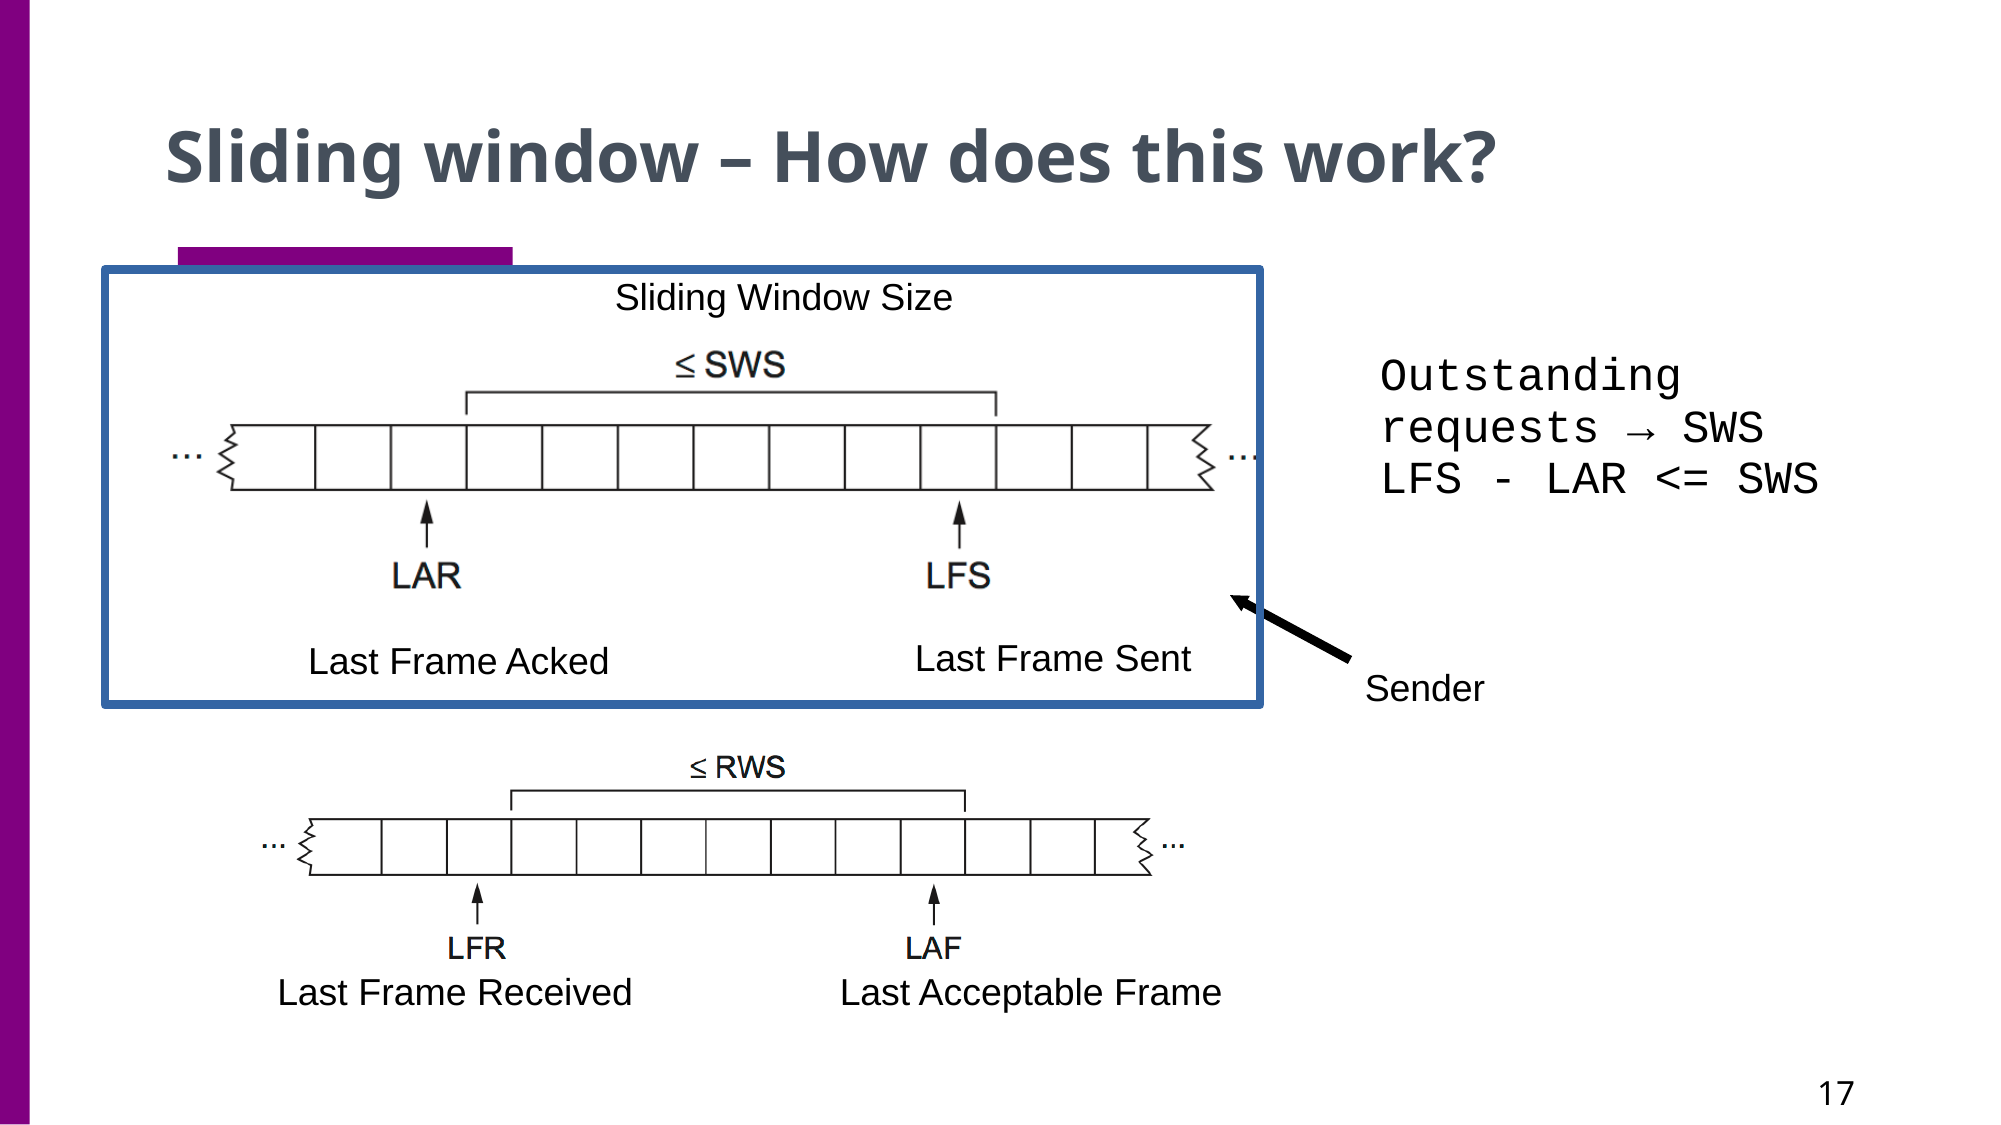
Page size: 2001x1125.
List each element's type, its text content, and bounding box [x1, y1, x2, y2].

text_box Last Frame Received [262, 964, 649, 1022]
text_box Last Frame Acked [293, 633, 625, 691]
text_box Sliding Window Size [600, 274, 969, 327]
picture [169, 344, 1256, 596]
text_box Sender [1350, 660, 1501, 717]
picture [261, 749, 1186, 965]
text_box Last Frame Sent [900, 630, 1207, 687]
text_box Sliding window – How does this work? [151, 0, 1849, 212]
text_box Last Acceptable Frame [825, 964, 1238, 1022]
text_box Outstanding requests → SWS LFS - LAR <= SWS [1365, 345, 1891, 516]
